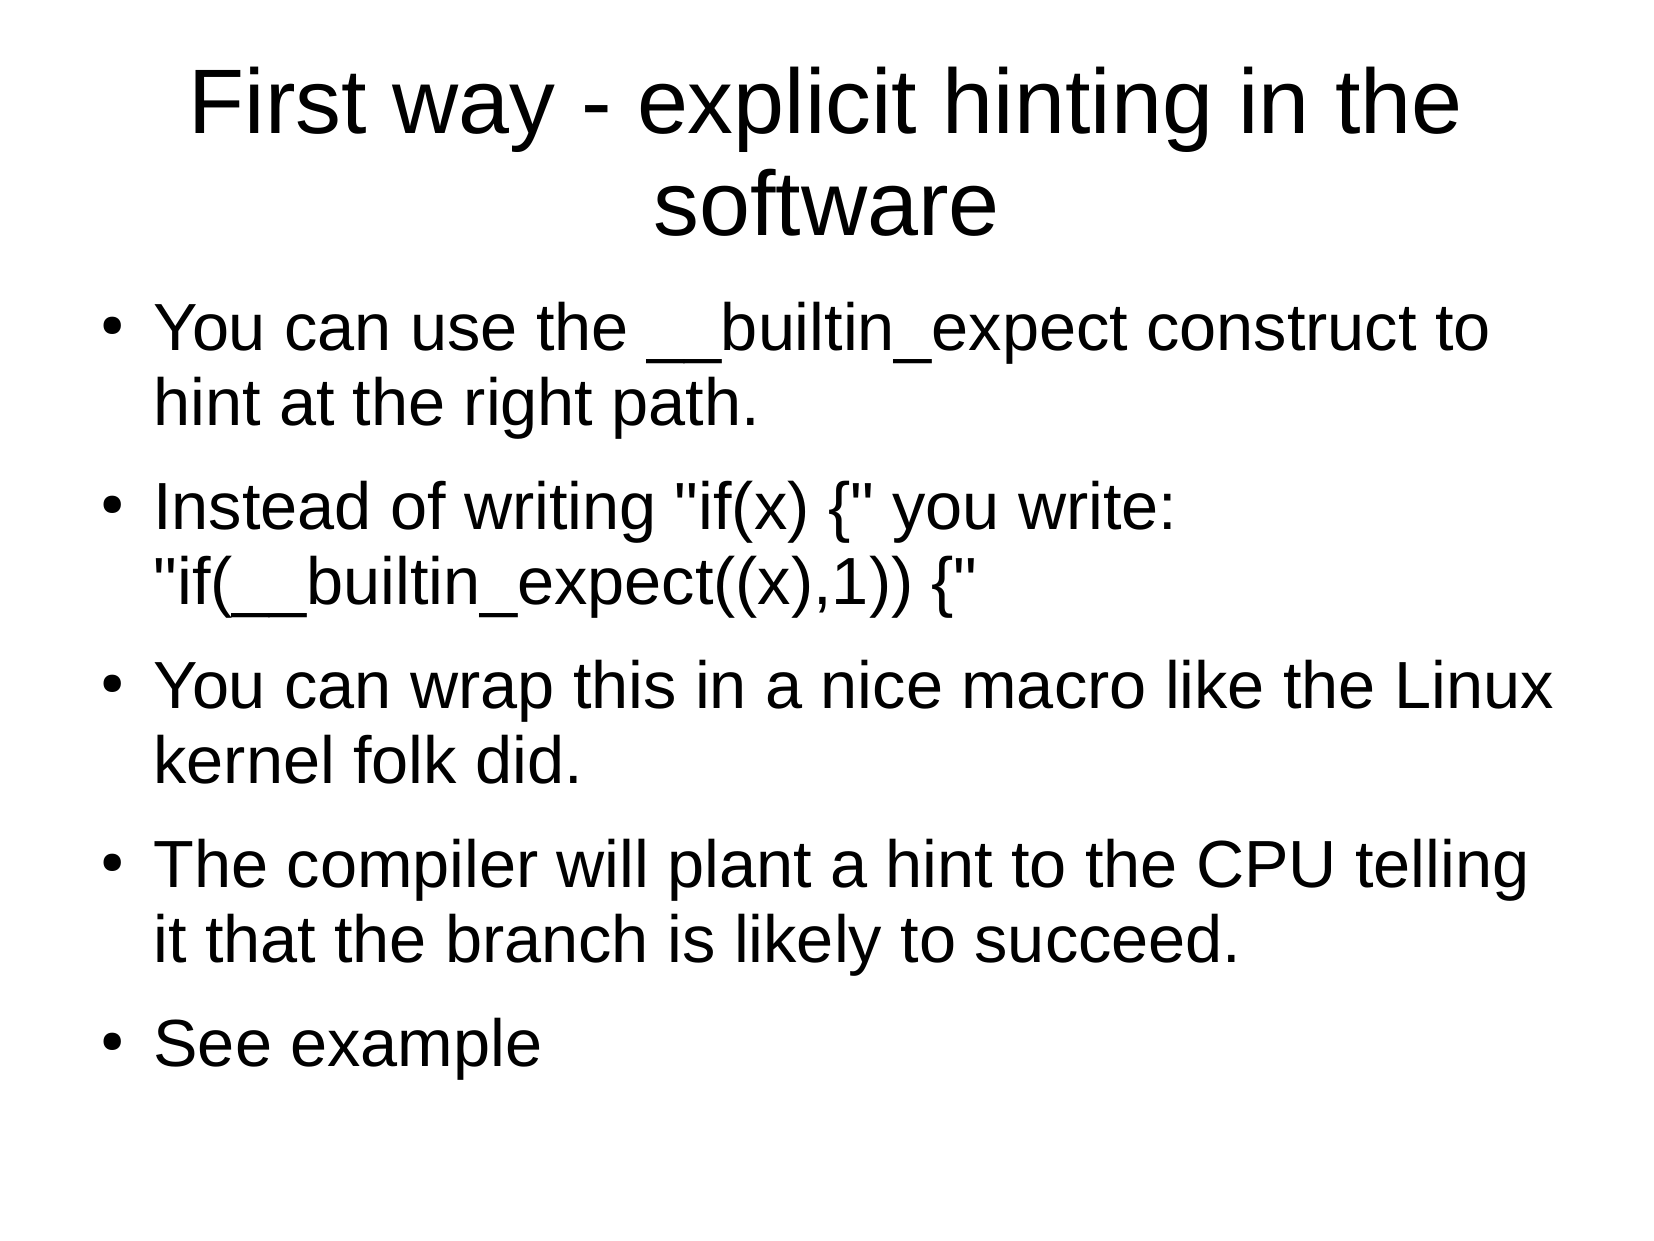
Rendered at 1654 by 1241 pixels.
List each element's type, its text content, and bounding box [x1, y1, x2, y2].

title First way - explicit hinting in the software [82, 49, 1571, 257]
list You can use the __builtin_expect construct to hint at the right path. Instead of writing "if(x) {" you write: "if(__builtin_expect((x),1)) {" You can wrap this in a nice macro like the Linux kernel folk did. The compiler will plant a hint to the CPU telling it that the branch is likely to succeed. See example [82, 290, 1571, 1109]
